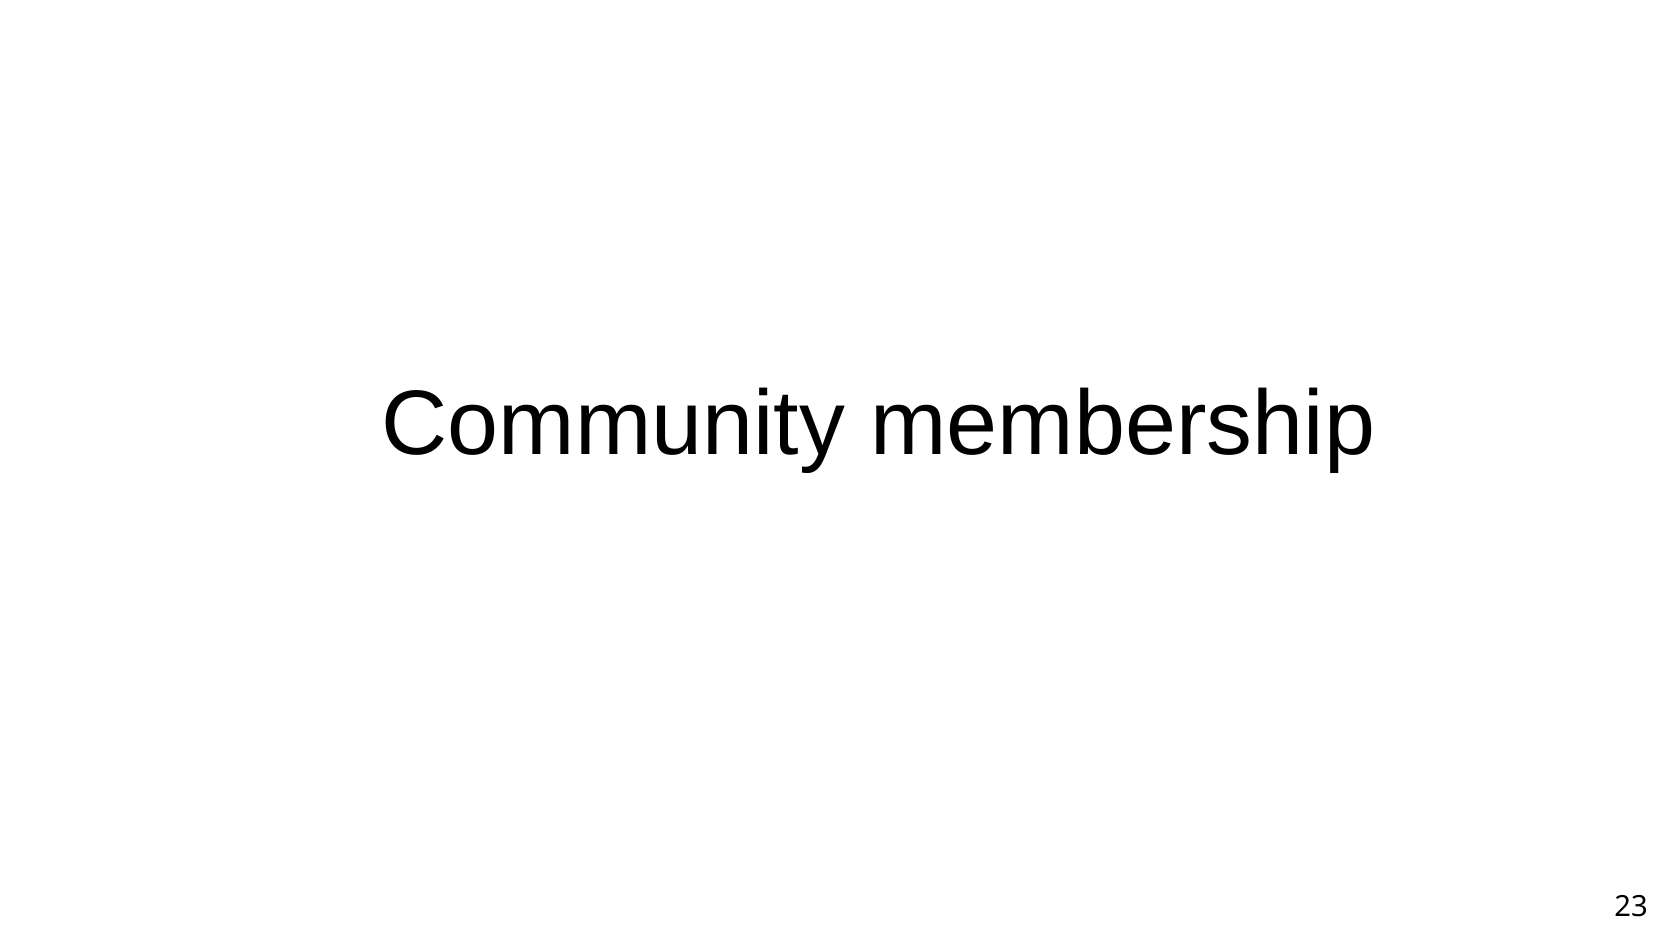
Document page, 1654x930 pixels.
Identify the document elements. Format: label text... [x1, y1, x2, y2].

title Community membership [134, 344, 1623, 501]
